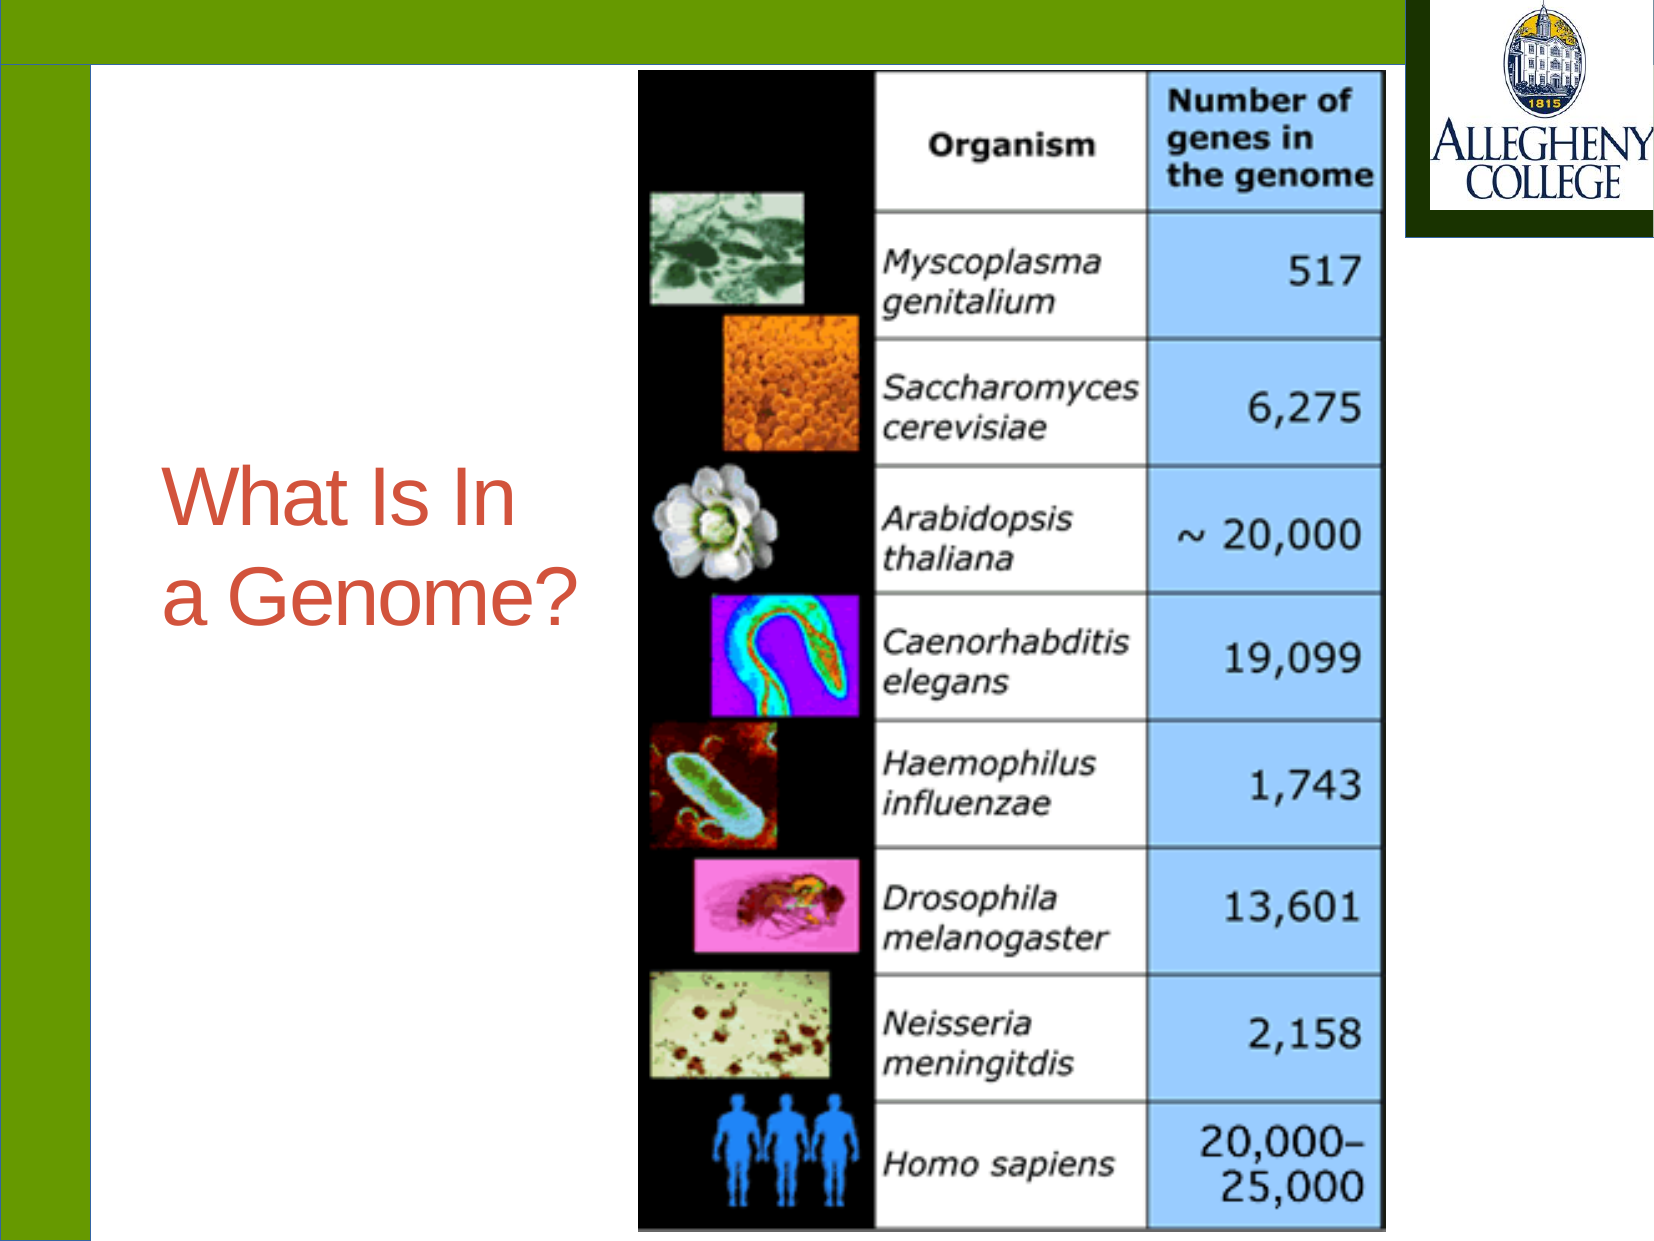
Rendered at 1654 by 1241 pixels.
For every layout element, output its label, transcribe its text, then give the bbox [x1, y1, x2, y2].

text_box [0, 0, 1654, 1241]
picture [1430, 0, 1654, 210]
picture [638, 70, 1386, 1232]
title What Is In a Genome? [145, 400, 609, 685]
